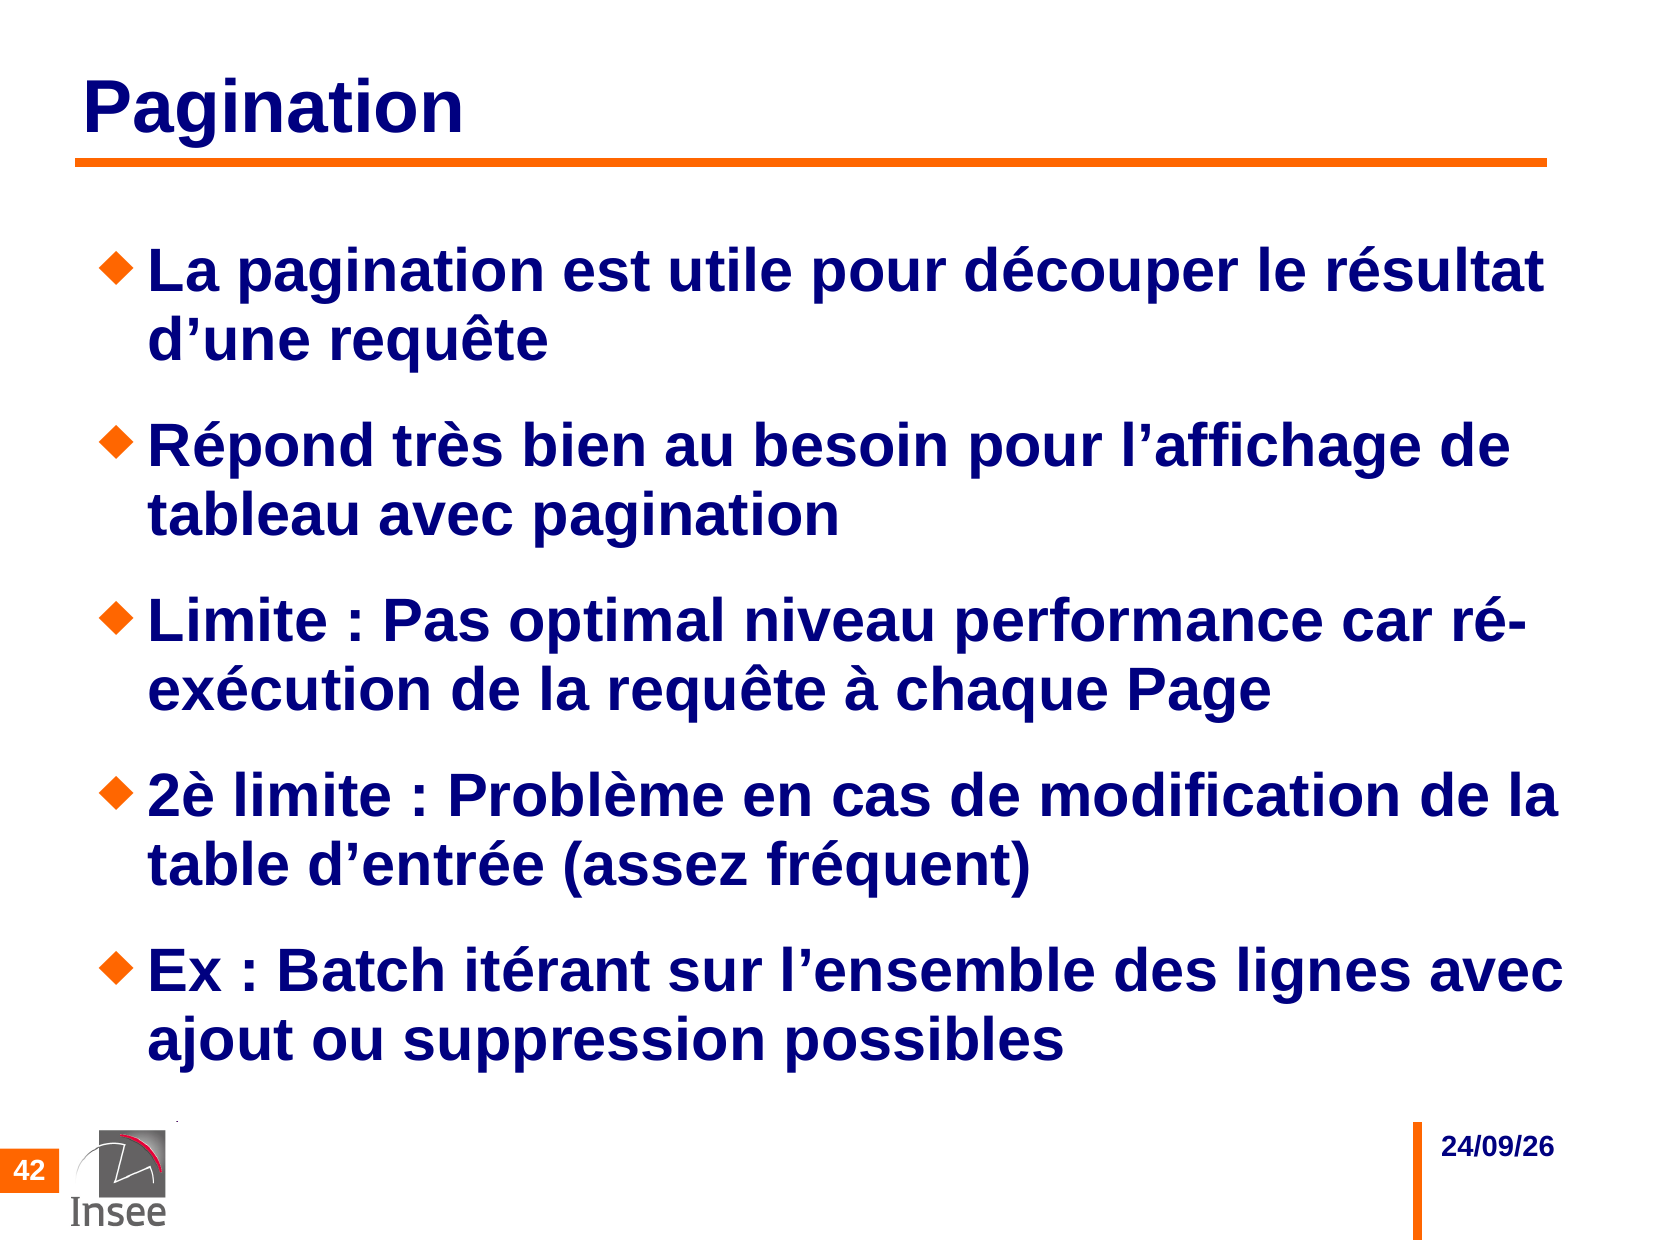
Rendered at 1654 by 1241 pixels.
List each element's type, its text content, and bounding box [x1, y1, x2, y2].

picture [62, 1121, 178, 1241]
title Pagination [82, 49, 1619, 163]
list La pagination est utile pour découper le résultat d’une requête Répond très bien au besoin pour l’affichage de tableau avec pagination Limite : Pas optimal niveau performance car ré-exécution de la requête à chaque Page 2è limite : Problème en cas de modification de la table d’entrée (assez fréquent) Ex : Batch itérant sur l’ensemble des lignes avec ajout ou suppression possibles [82, 236, 1571, 1075]
